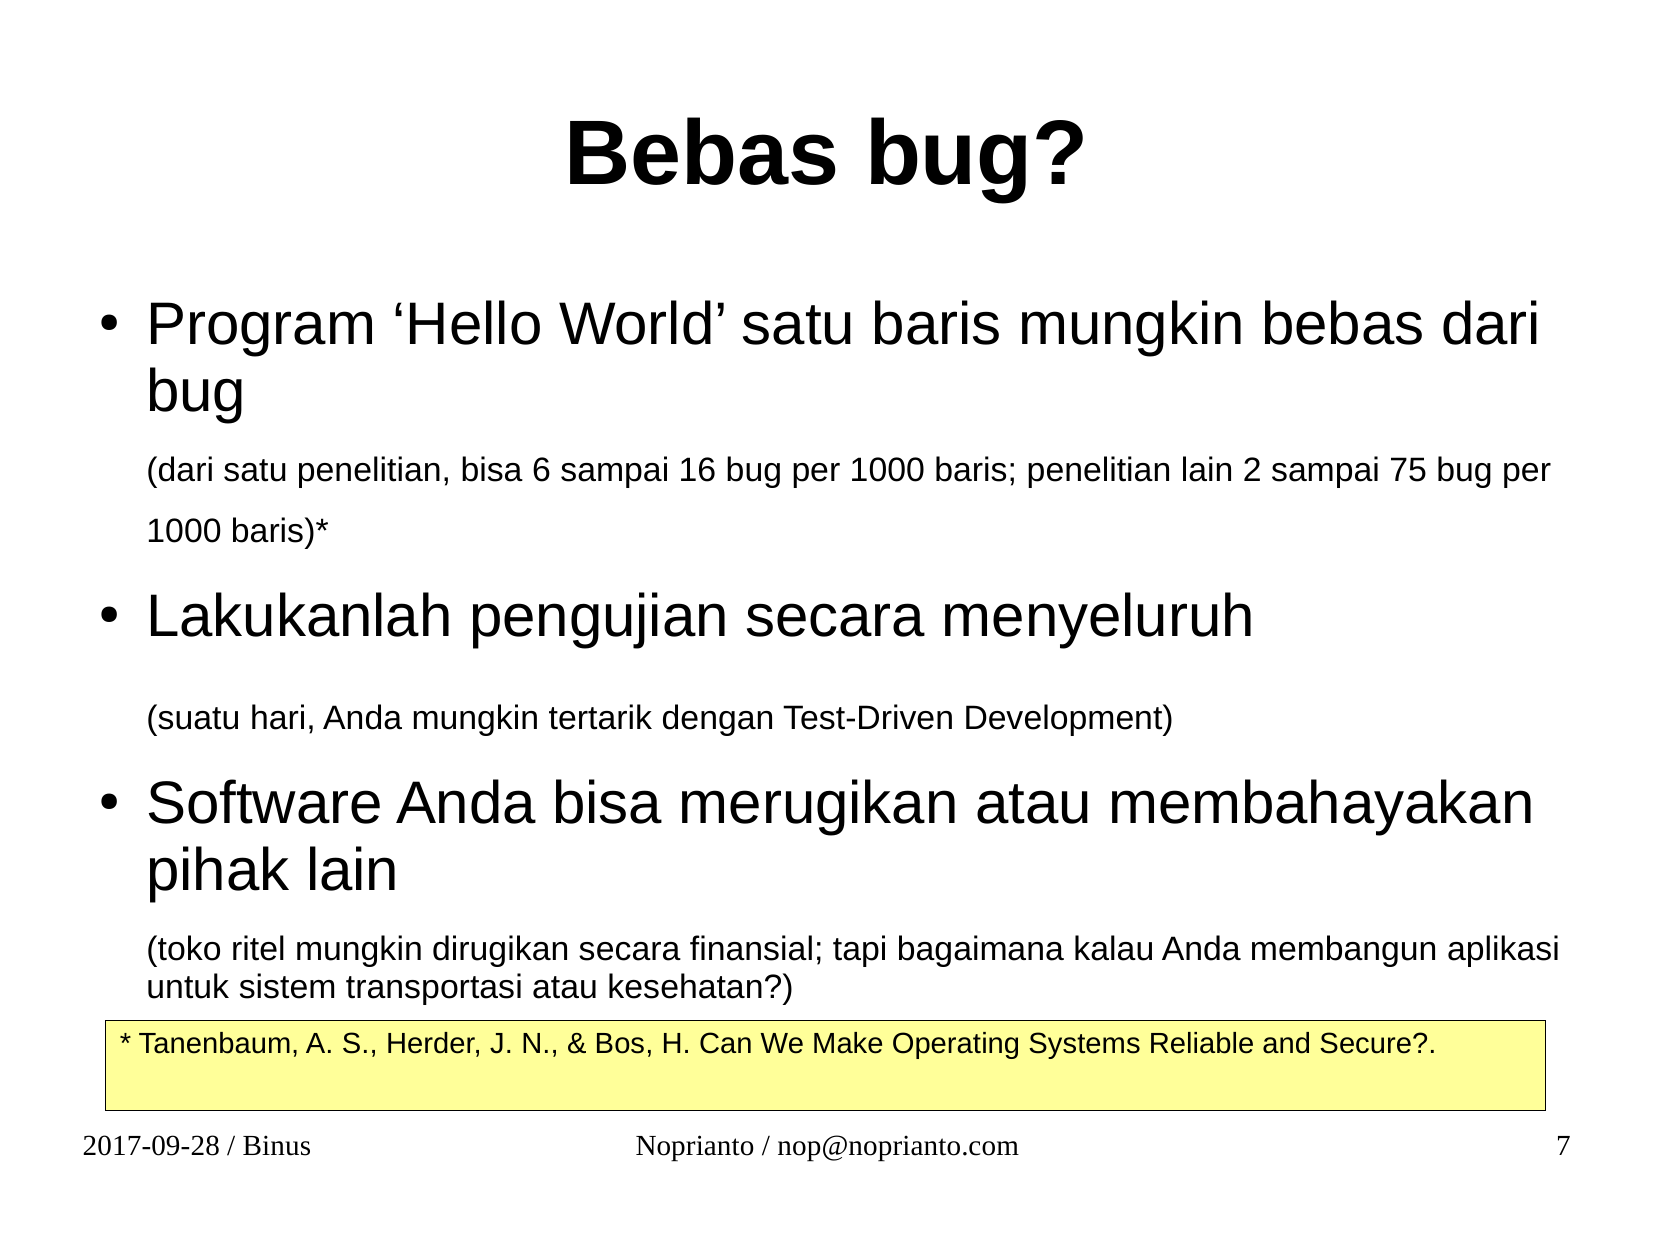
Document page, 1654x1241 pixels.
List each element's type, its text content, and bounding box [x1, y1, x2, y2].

text_box * Tanenbaum, A. S., Herder, J. N., & Bos, H. Can We Make Operating Systems Reliable and Secure?. [105, 1020, 1546, 1111]
title Bebas bug? [82, 49, 1571, 257]
list Program ‘Hello World’ satu baris mungkin bebas dari bug (dari satu penelitian, bisa 6 sampai 16 bug per 1000 baris; penelitian lain 2 sampai 75 bug per 1000 baris)* Lakukanlah pengujian secara menyeluruh (suatu hari, Anda mungkin tertarik dengan Test-Driven Development) Software Anda bisa merugikan atau membahayakan pihak lain (toko ritel mungkin dirugikan secara finansial; tapi bagaimana kalau Anda membangun aplikasi untuk sistem transportasi atau kesehatan?) [82, 290, 1571, 1010]
